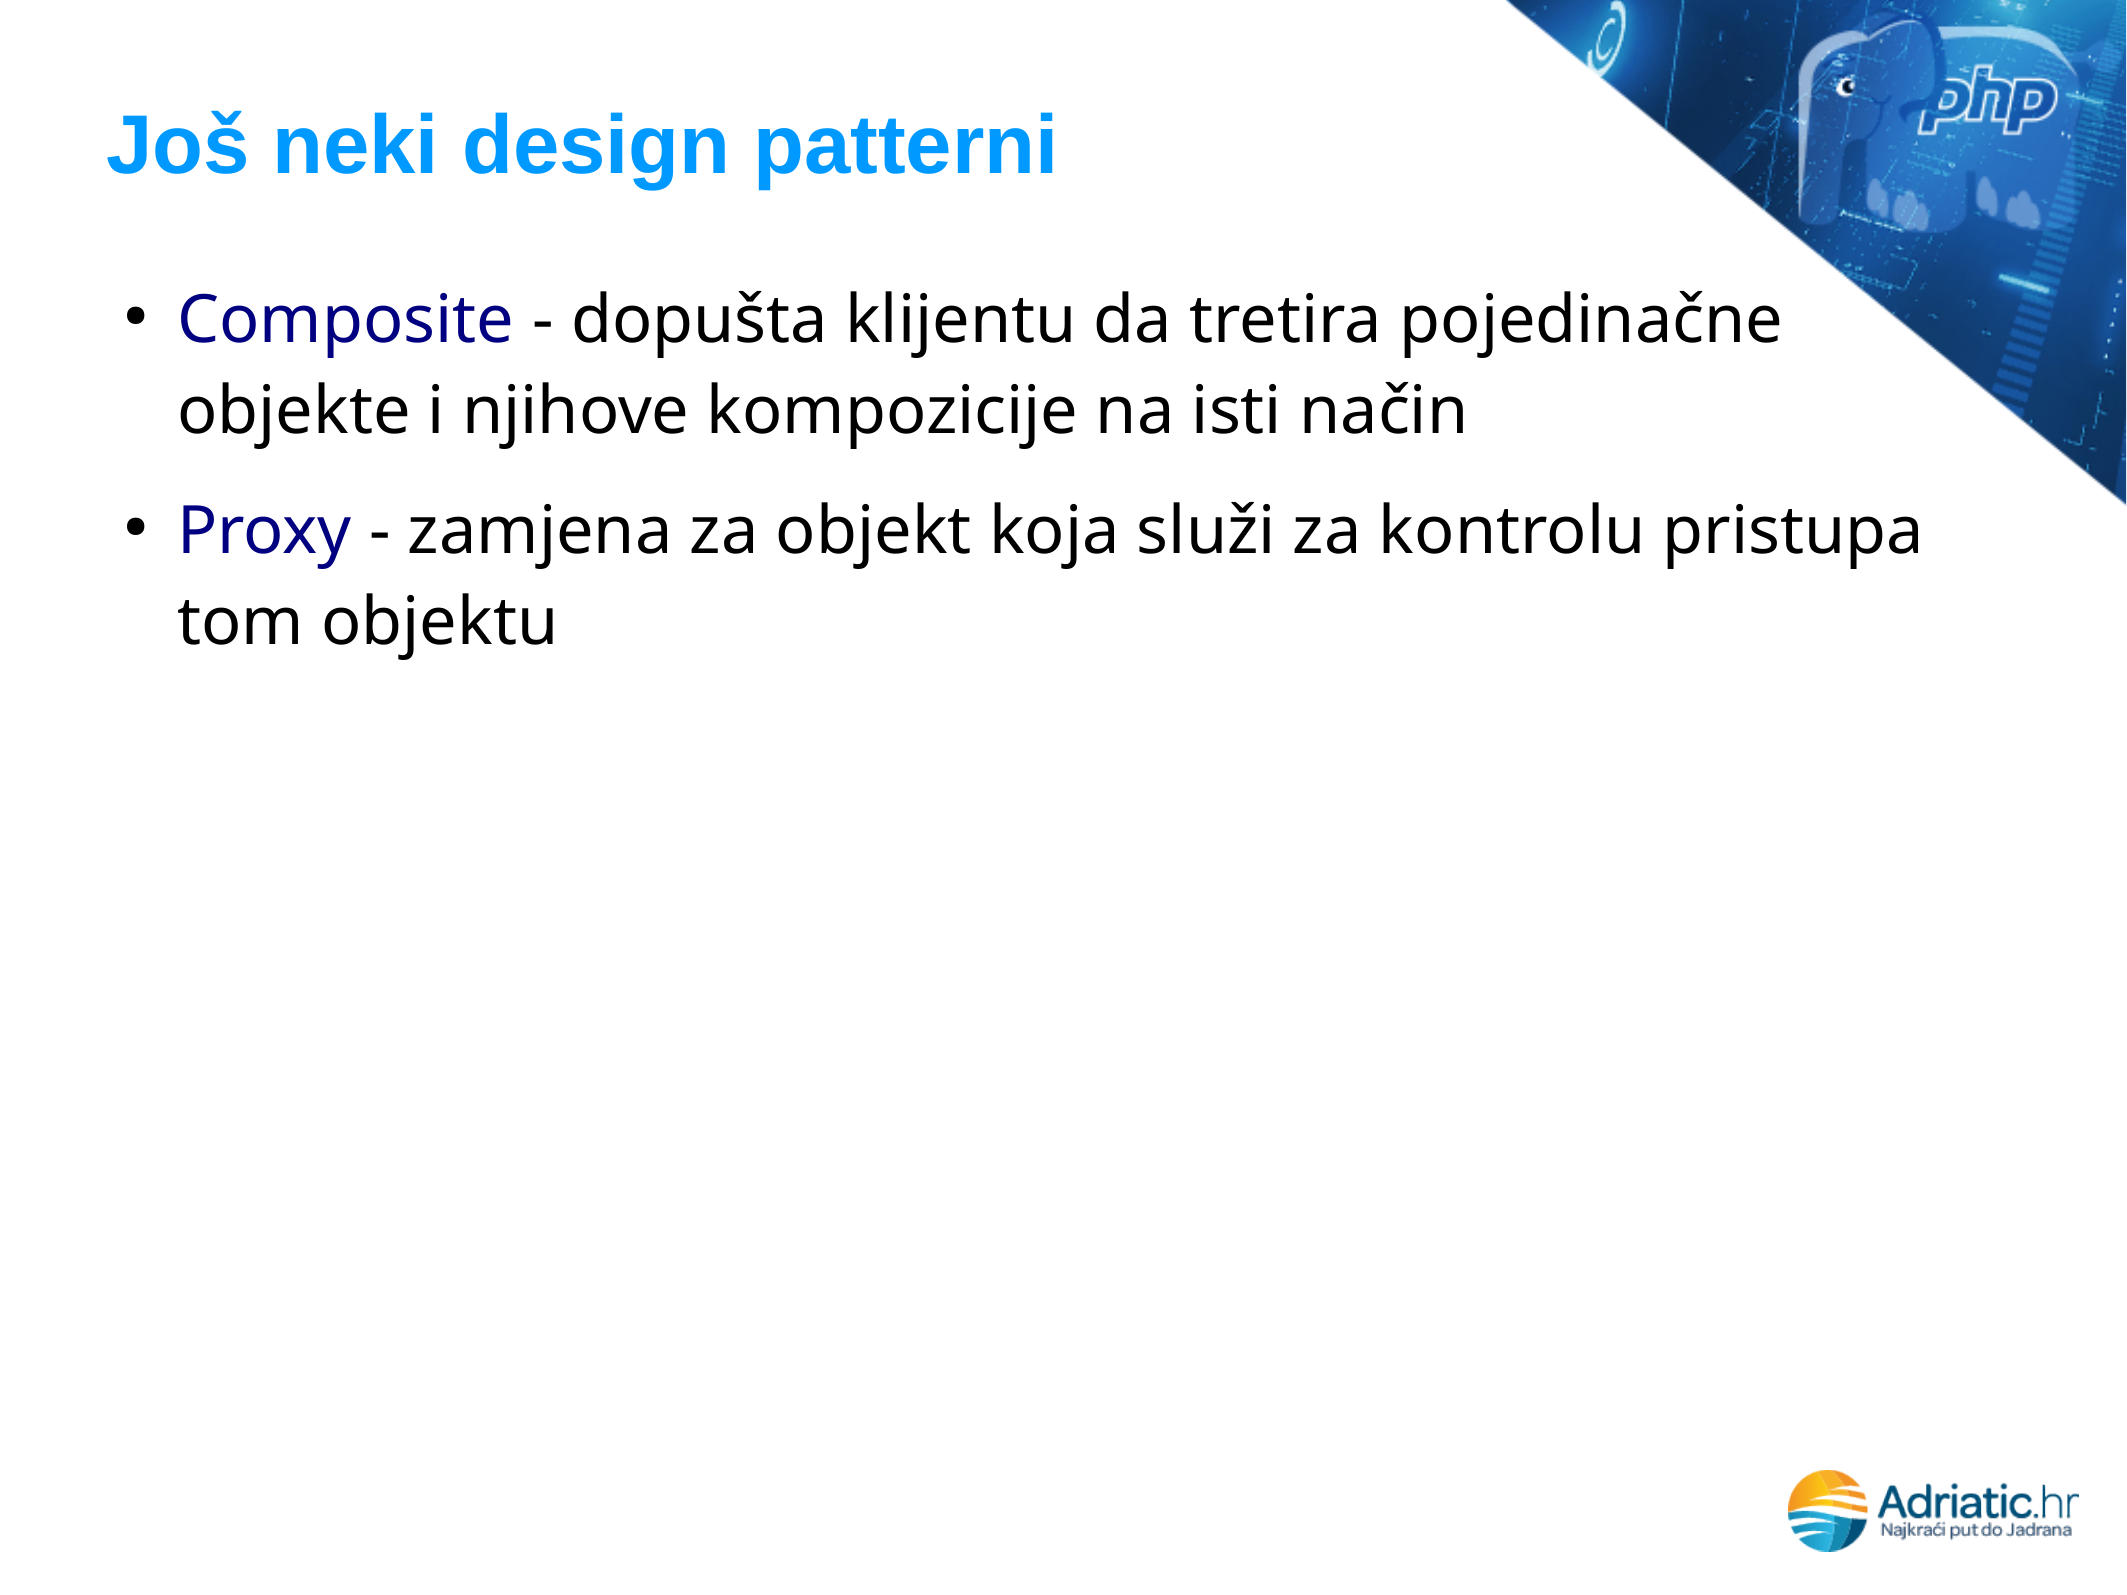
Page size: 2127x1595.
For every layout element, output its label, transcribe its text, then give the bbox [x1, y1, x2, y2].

title Još neki design patterni [106, 70, 1630, 219]
picture [1788, 1470, 2079, 1552]
list Composite - dopušta klijentu da tretira pojedinačne objekte i njihove kompozicije na isti način Proxy - zamjena za objekt koja služi za kontrolu pristupa tom objektu [106, 271, 2020, 1453]
picture [1505, 0, 2127, 625]
